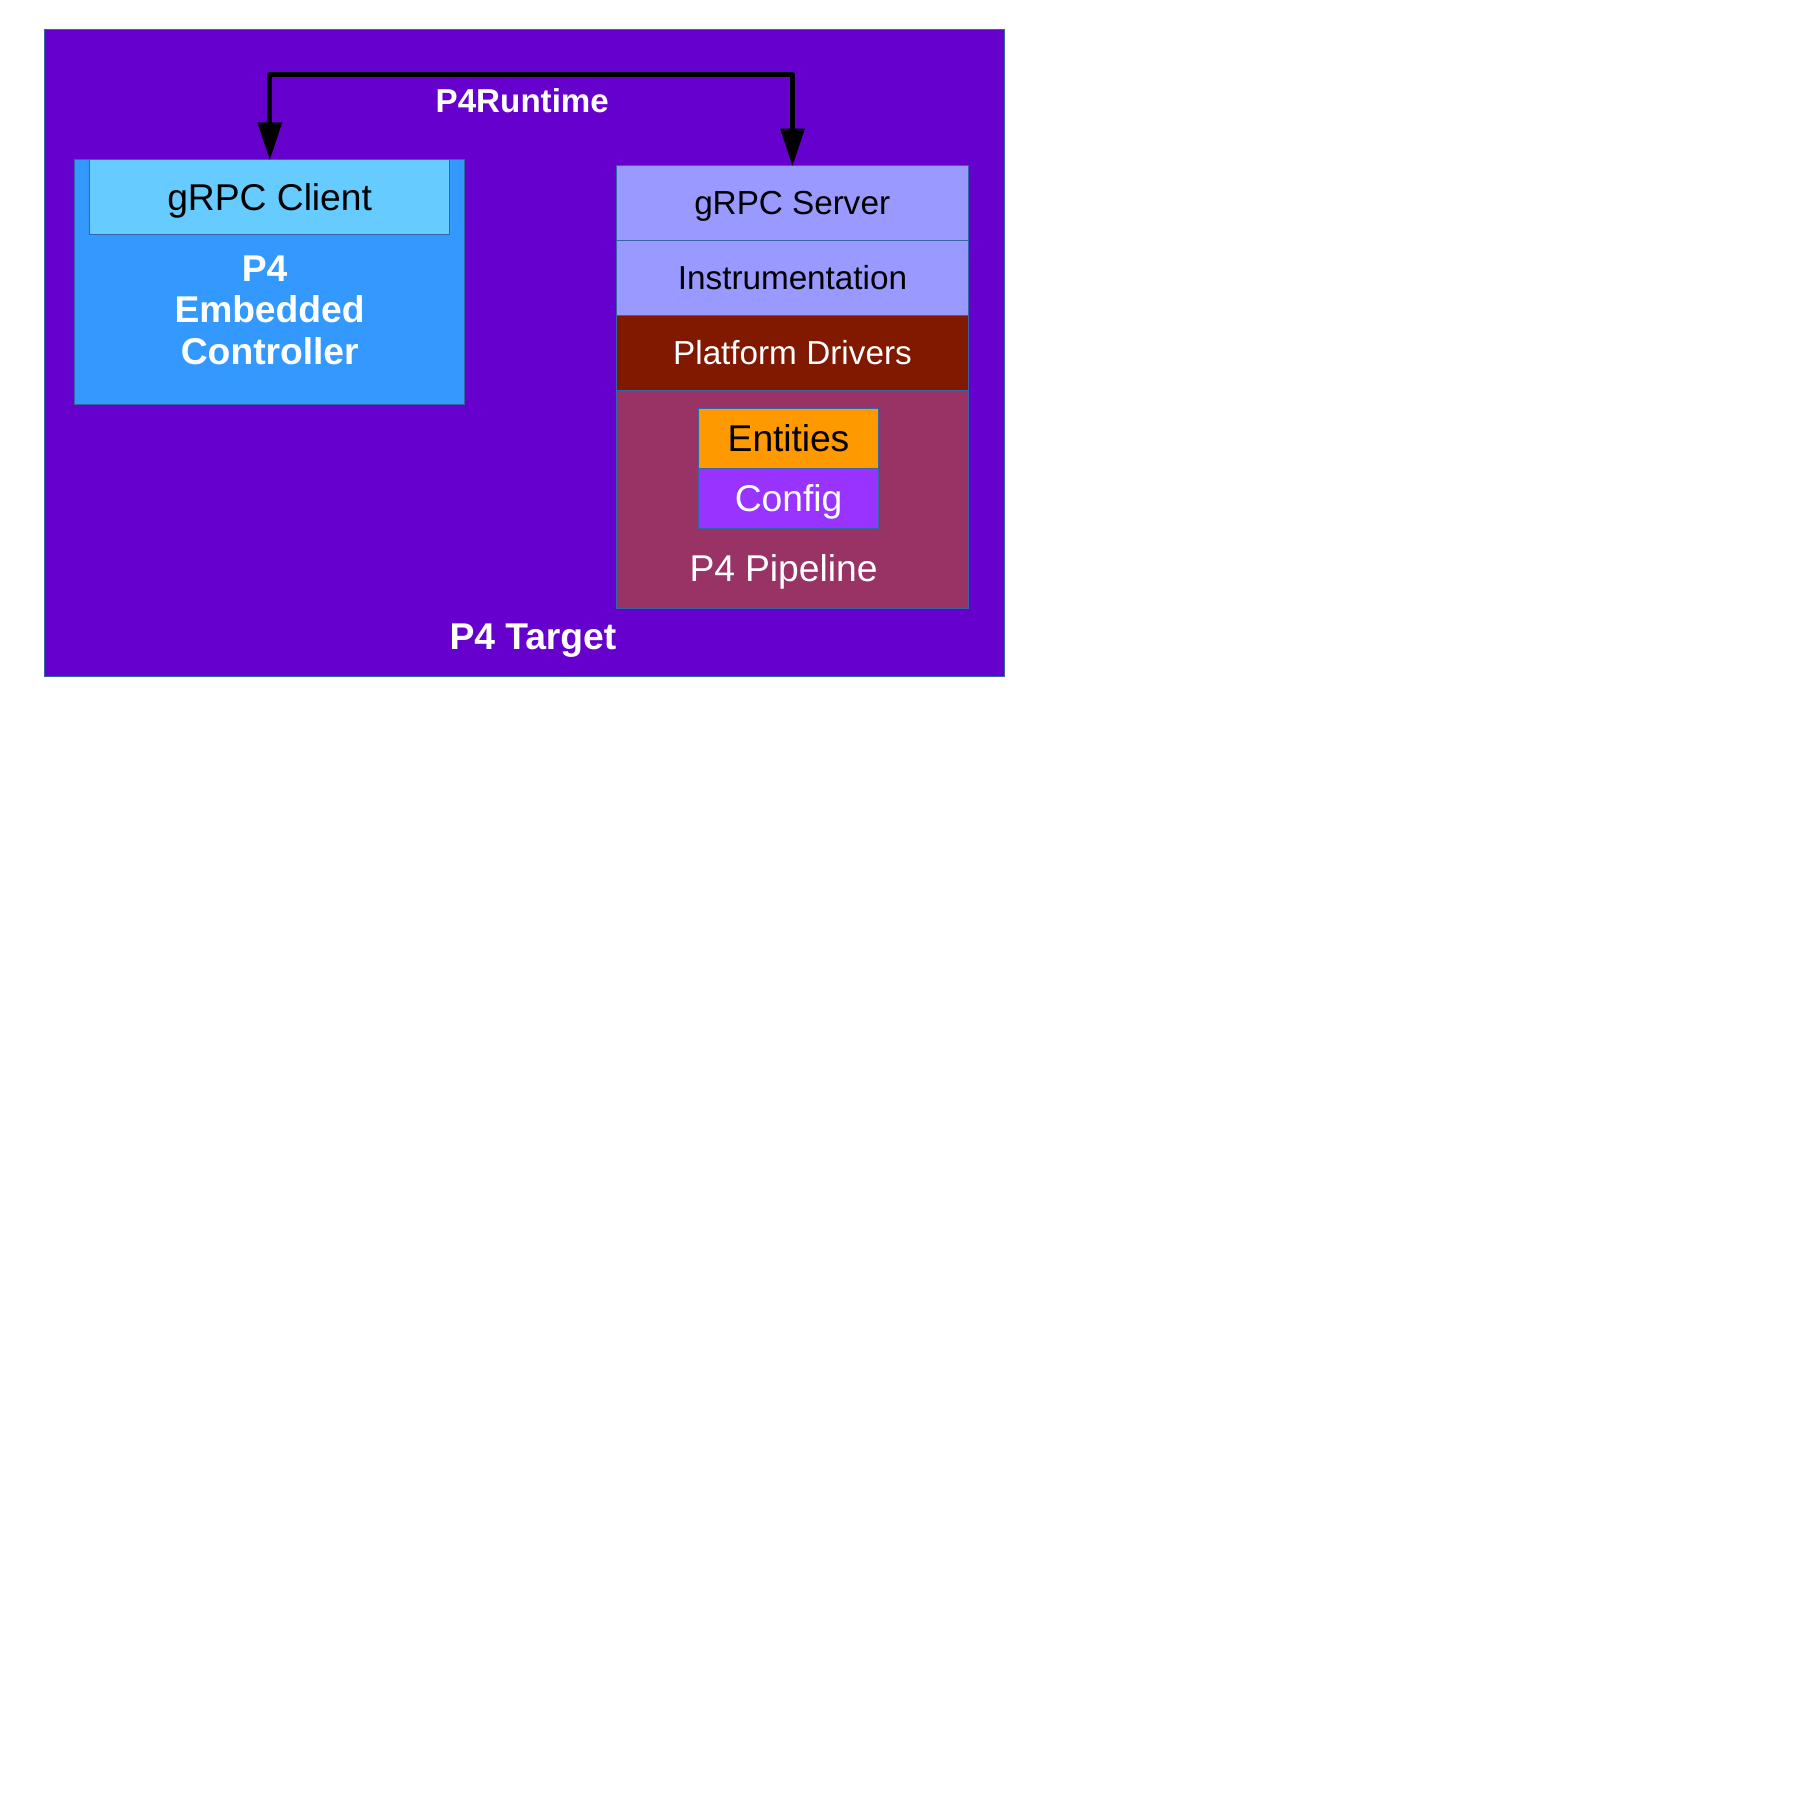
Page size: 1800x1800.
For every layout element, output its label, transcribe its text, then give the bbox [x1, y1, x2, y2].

text_box P4 Target [434, 608, 660, 675]
text_box gRPC Client [89, 159, 450, 235]
text_box P4 Pipeline [674, 539, 900, 600]
text_box Platform Drivers [616, 315, 969, 391]
text_box [44, 29, 1005, 677]
text_box Config [698, 468, 879, 529]
text_box Entities [698, 408, 879, 468]
text_box P4Runtime [420, 74, 645, 164]
text_box Instrumentation [616, 240, 969, 315]
text_box P4 Embedded Controller [89, 240, 450, 390]
text_box gRPC Server [616, 165, 969, 240]
